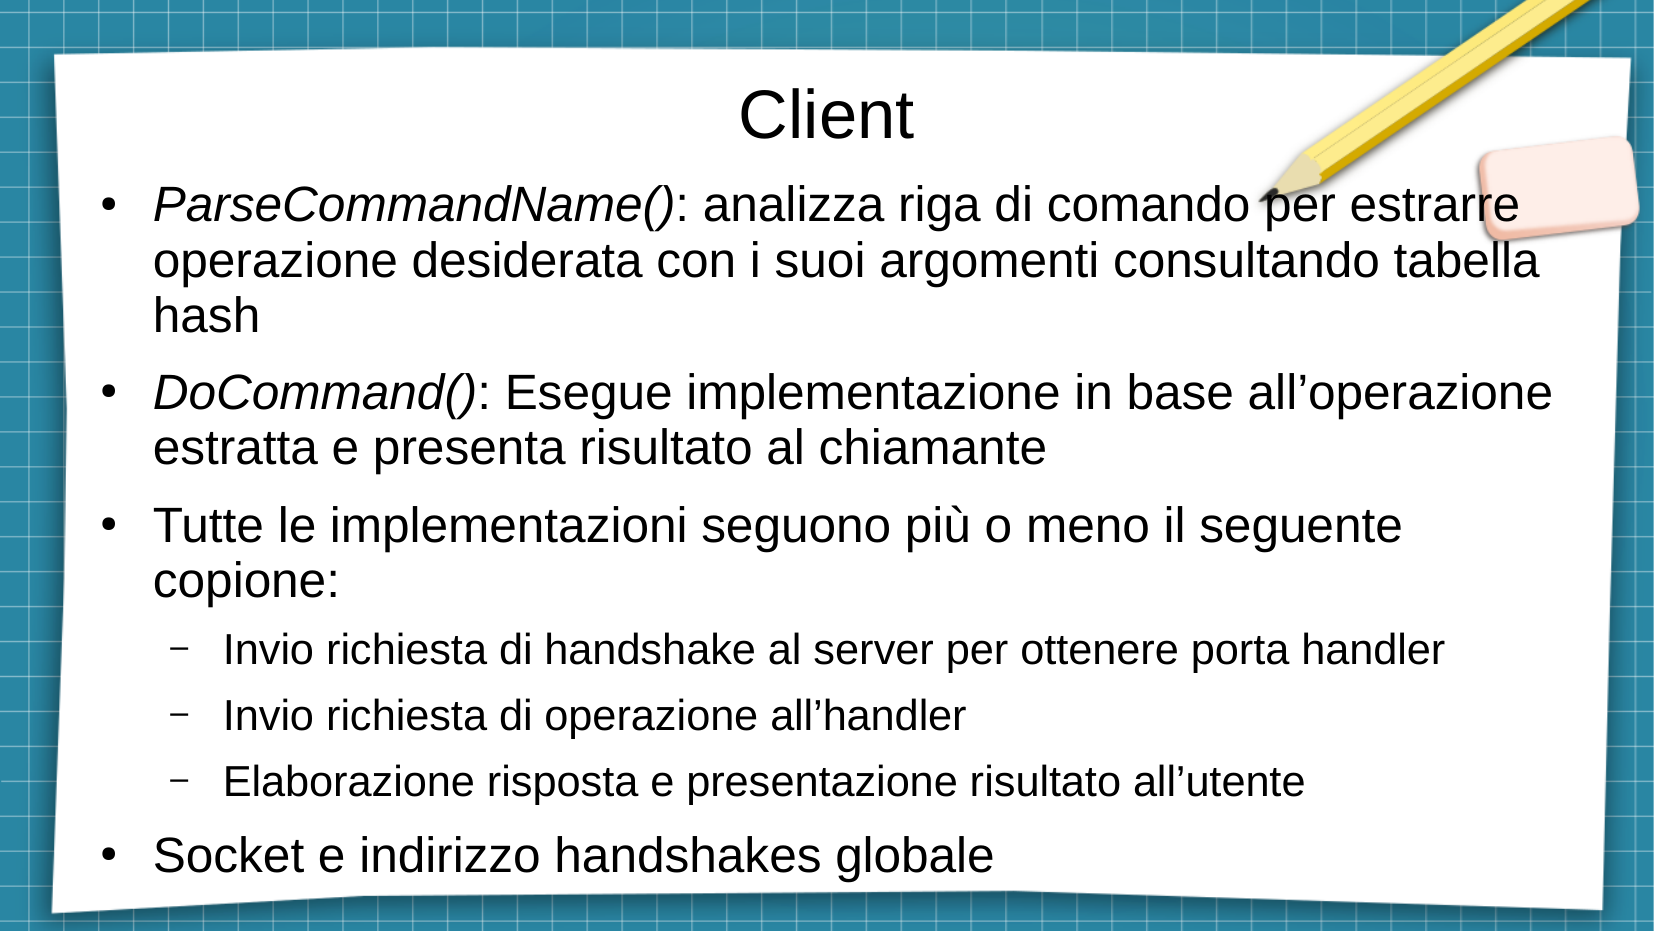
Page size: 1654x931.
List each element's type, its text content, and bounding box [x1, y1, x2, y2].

list ParseCommandName(): analizza riga di comando per estrarre operazione desiderata con i suoi argomenti consultando tabella hash DoCommand(): Esegue implementazione in base all’operazione estratta e presenta risultato al chiamante Tutte le implementazioni seguono più o meno il seguente copione: Invio richiesta di handshake al server per ottenere porta handler Invio richiesta di operazione all’handler Elaborazione risposta e presentazione risultato all’utente Socket e indirizzo handshakes globale [82, 177, 1571, 886]
title Client [82, 37, 1571, 177]
picture [0, 0, 1654, 931]
